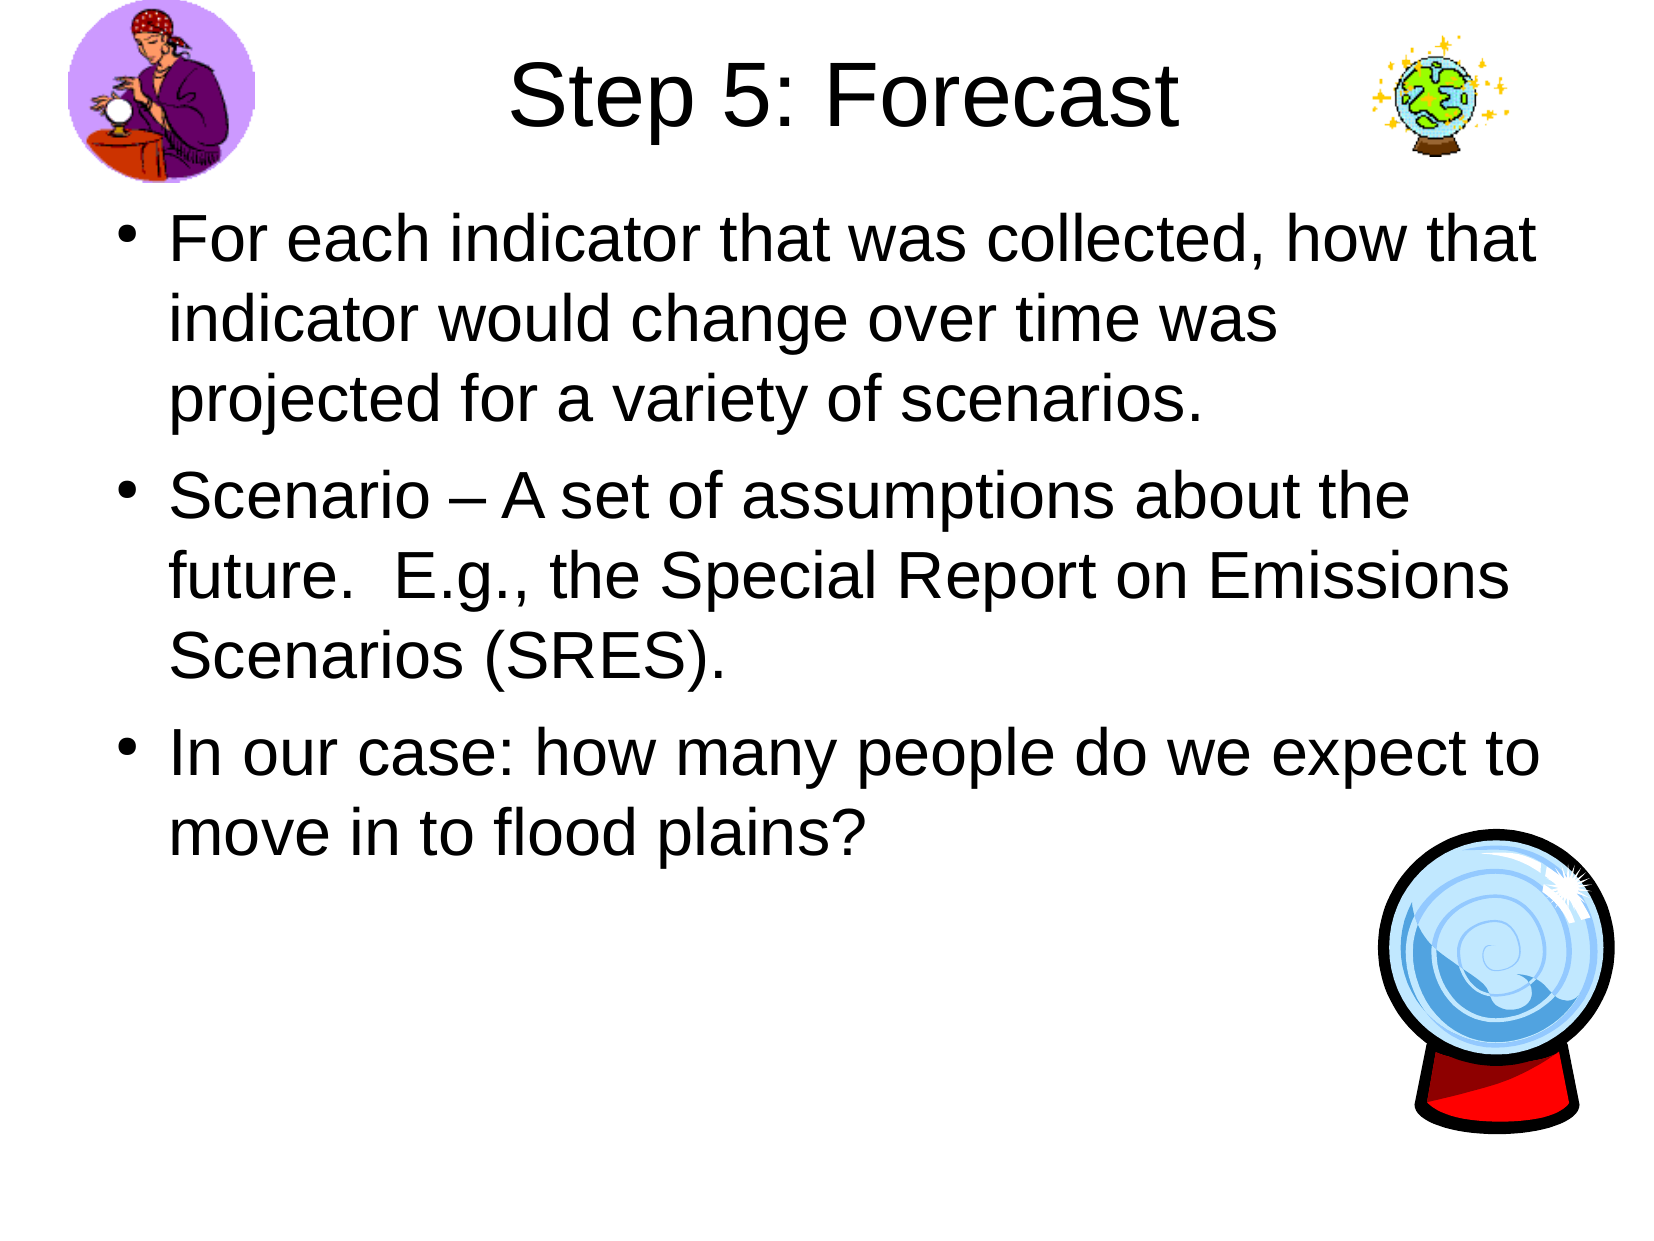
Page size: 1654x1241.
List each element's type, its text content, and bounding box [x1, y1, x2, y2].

title Step 5: Forecast [82, 0, 1571, 187]
list For each indicator that was collected, how that indicator would change over time was projected for a variety of scenarios. Scenario – A set of assumptions about the future. E.g., the Special Report on Emissions Scenarios (SRES). In our case: how many people do we expect to move in to flood plains? [82, 187, 1571, 1006]
picture [68, 0, 255, 183]
picture [1377, 826, 1615, 1135]
picture [1364, 27, 1520, 157]
